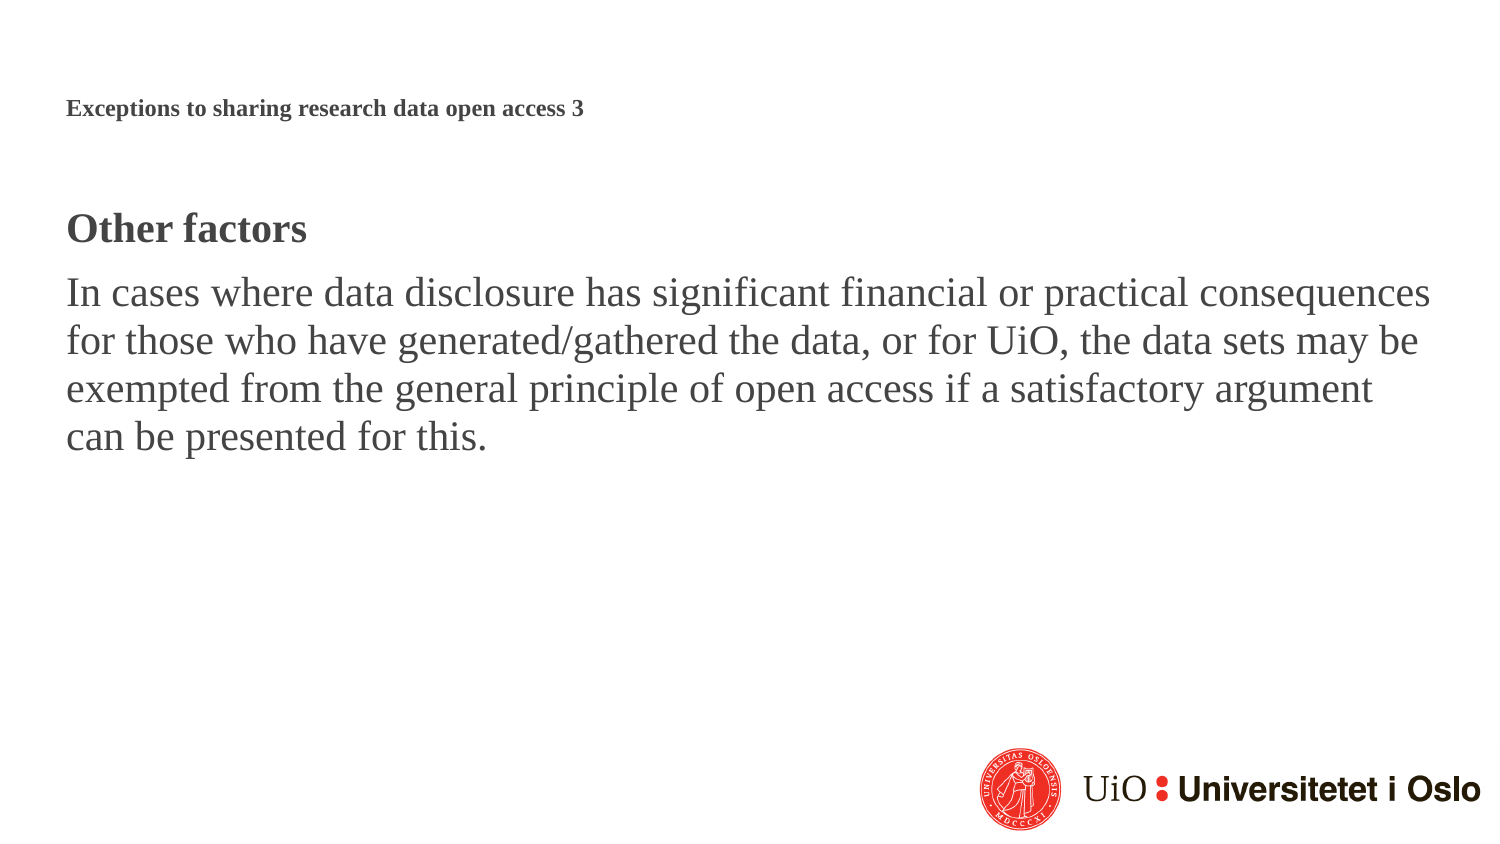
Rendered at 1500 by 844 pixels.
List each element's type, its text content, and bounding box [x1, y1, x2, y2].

list Other factors In cases where data disclosure has significant financial or practical consequences for those who have generated/gathered the data, or for UiO, the data sets may be exempted from the general principle of open access if a satisfactory argument can be presented for this. [51, 189, 1449, 750]
picture [970, 742, 1500, 837]
title Exceptions to sharing research data open access 3 [51, 72, 1449, 167]
